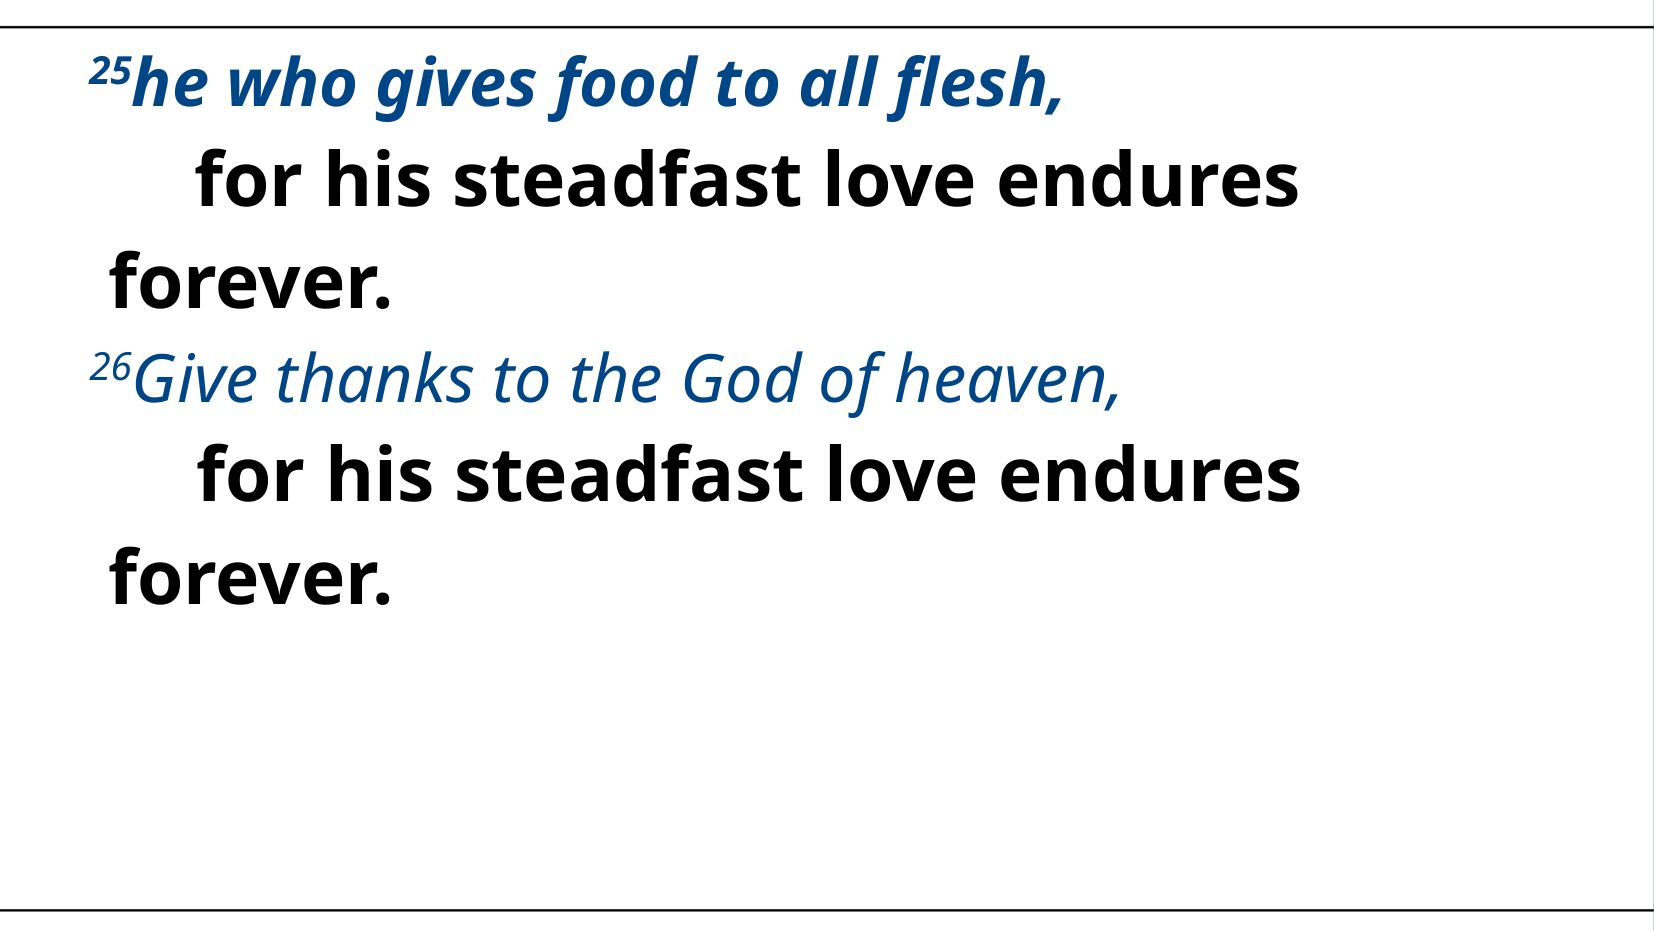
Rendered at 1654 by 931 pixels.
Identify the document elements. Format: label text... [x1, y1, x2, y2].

picture [0, 0, 1654, 931]
text_box 25he who gives food to all flesh, for his steadfast love endures forever. 26Give thanks to the God of heaven, for his steadfast love endures forever. [74, 28, 1561, 421]
